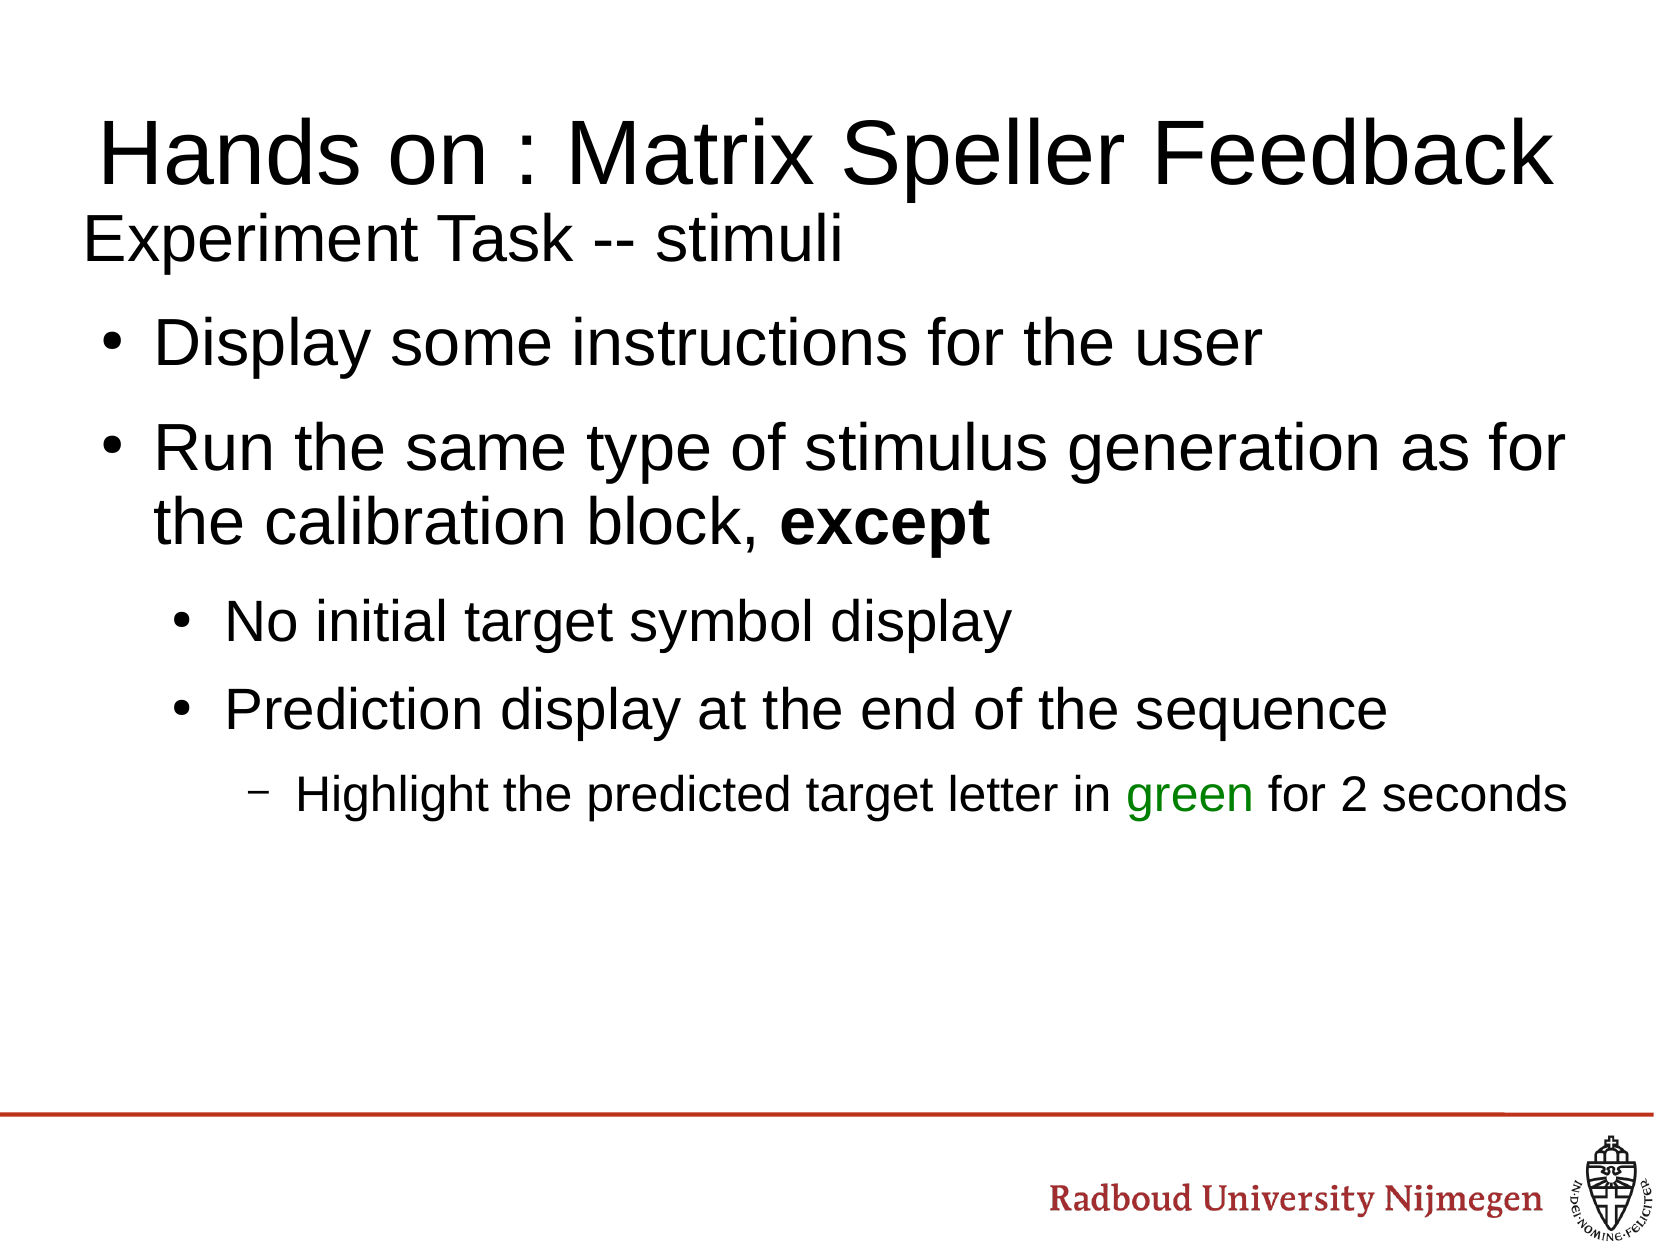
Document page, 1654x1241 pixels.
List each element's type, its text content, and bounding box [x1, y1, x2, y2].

picture [1050, 1134, 1654, 1241]
list Experiment Task -- stimuli Display some instructions for the user Run the same type of stimulus generation as for the calibration block, except No initial target symbol display Prediction display at the end of the sequence Highlight the predicted target letter in green for 2 seconds [82, 200, 1571, 1109]
title Hands on : Matrix Speller Feedback [82, 49, 1571, 200]
